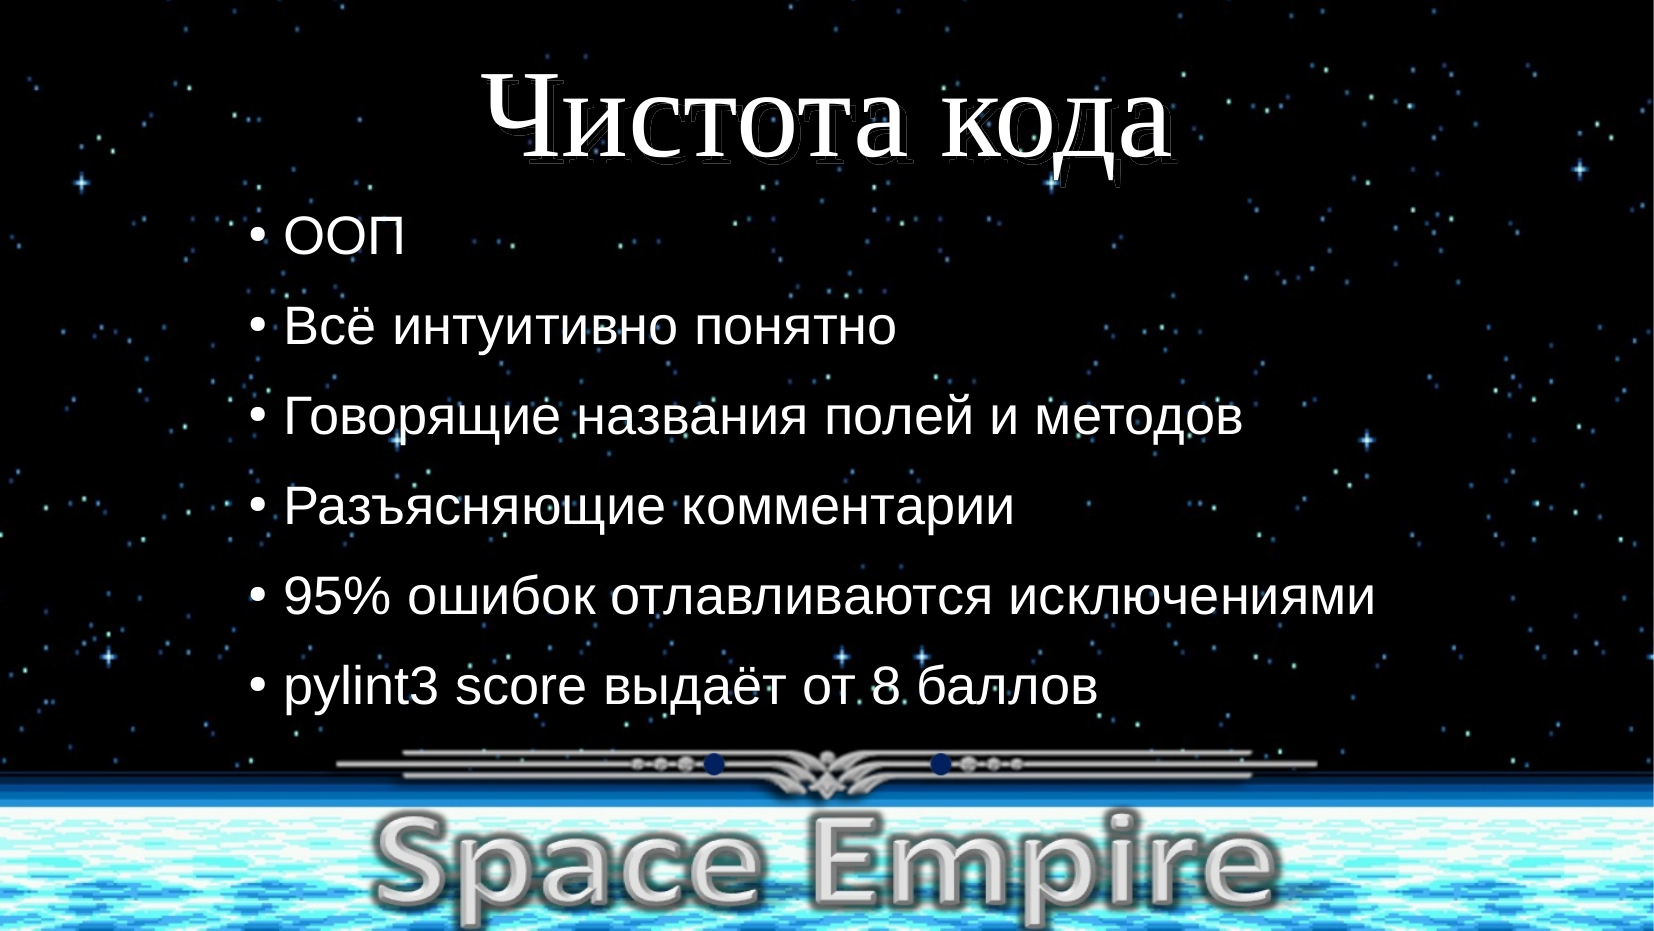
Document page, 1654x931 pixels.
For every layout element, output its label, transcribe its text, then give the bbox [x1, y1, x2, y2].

title Чистота кода [82, 37, 1571, 193]
picture [0, 0, 1654, 931]
subtitle ООП Всё интуитивно понятно Говорящие названия полей и методов Разъясняющие комментарии 95% ошибок отлавливаются исключениями pylint3 score выдаёт от 8 баллов [248, 205, 1654, 807]
